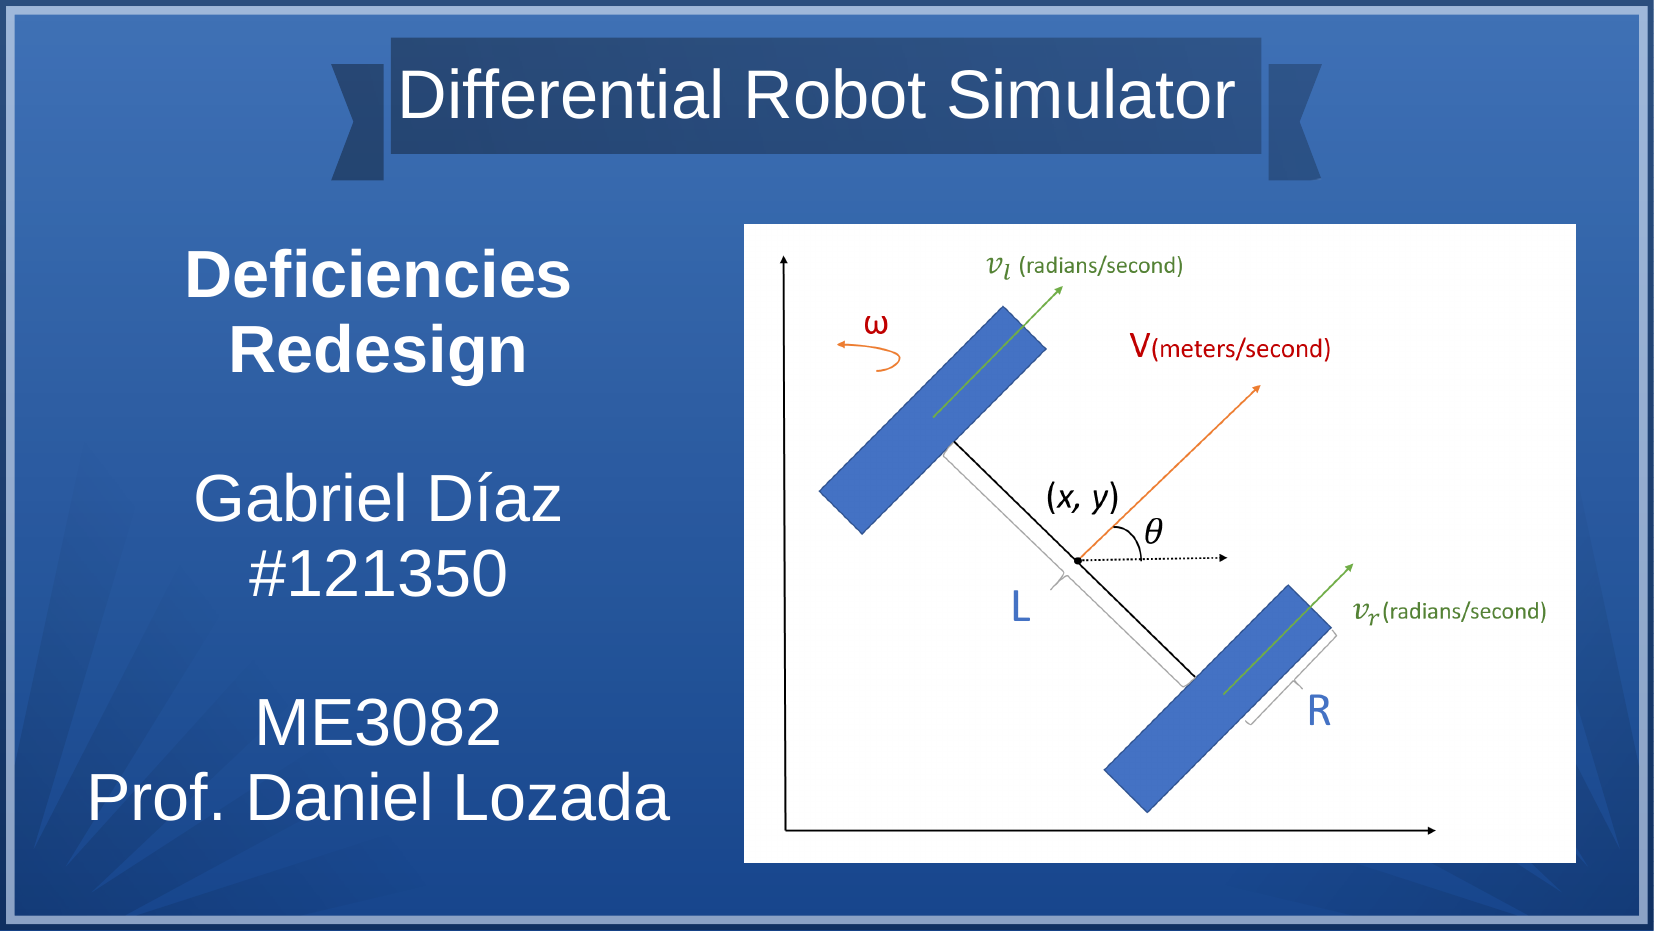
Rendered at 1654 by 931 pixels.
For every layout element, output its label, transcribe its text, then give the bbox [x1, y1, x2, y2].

title Differential Robot Simulator [389, 35, 1264, 154]
picture [744, 224, 1576, 863]
subtitle Deficiencies Redesign Gabriel Díaz #121350 ME3082 Prof. Daniel Lozada [82, 224, 676, 848]
